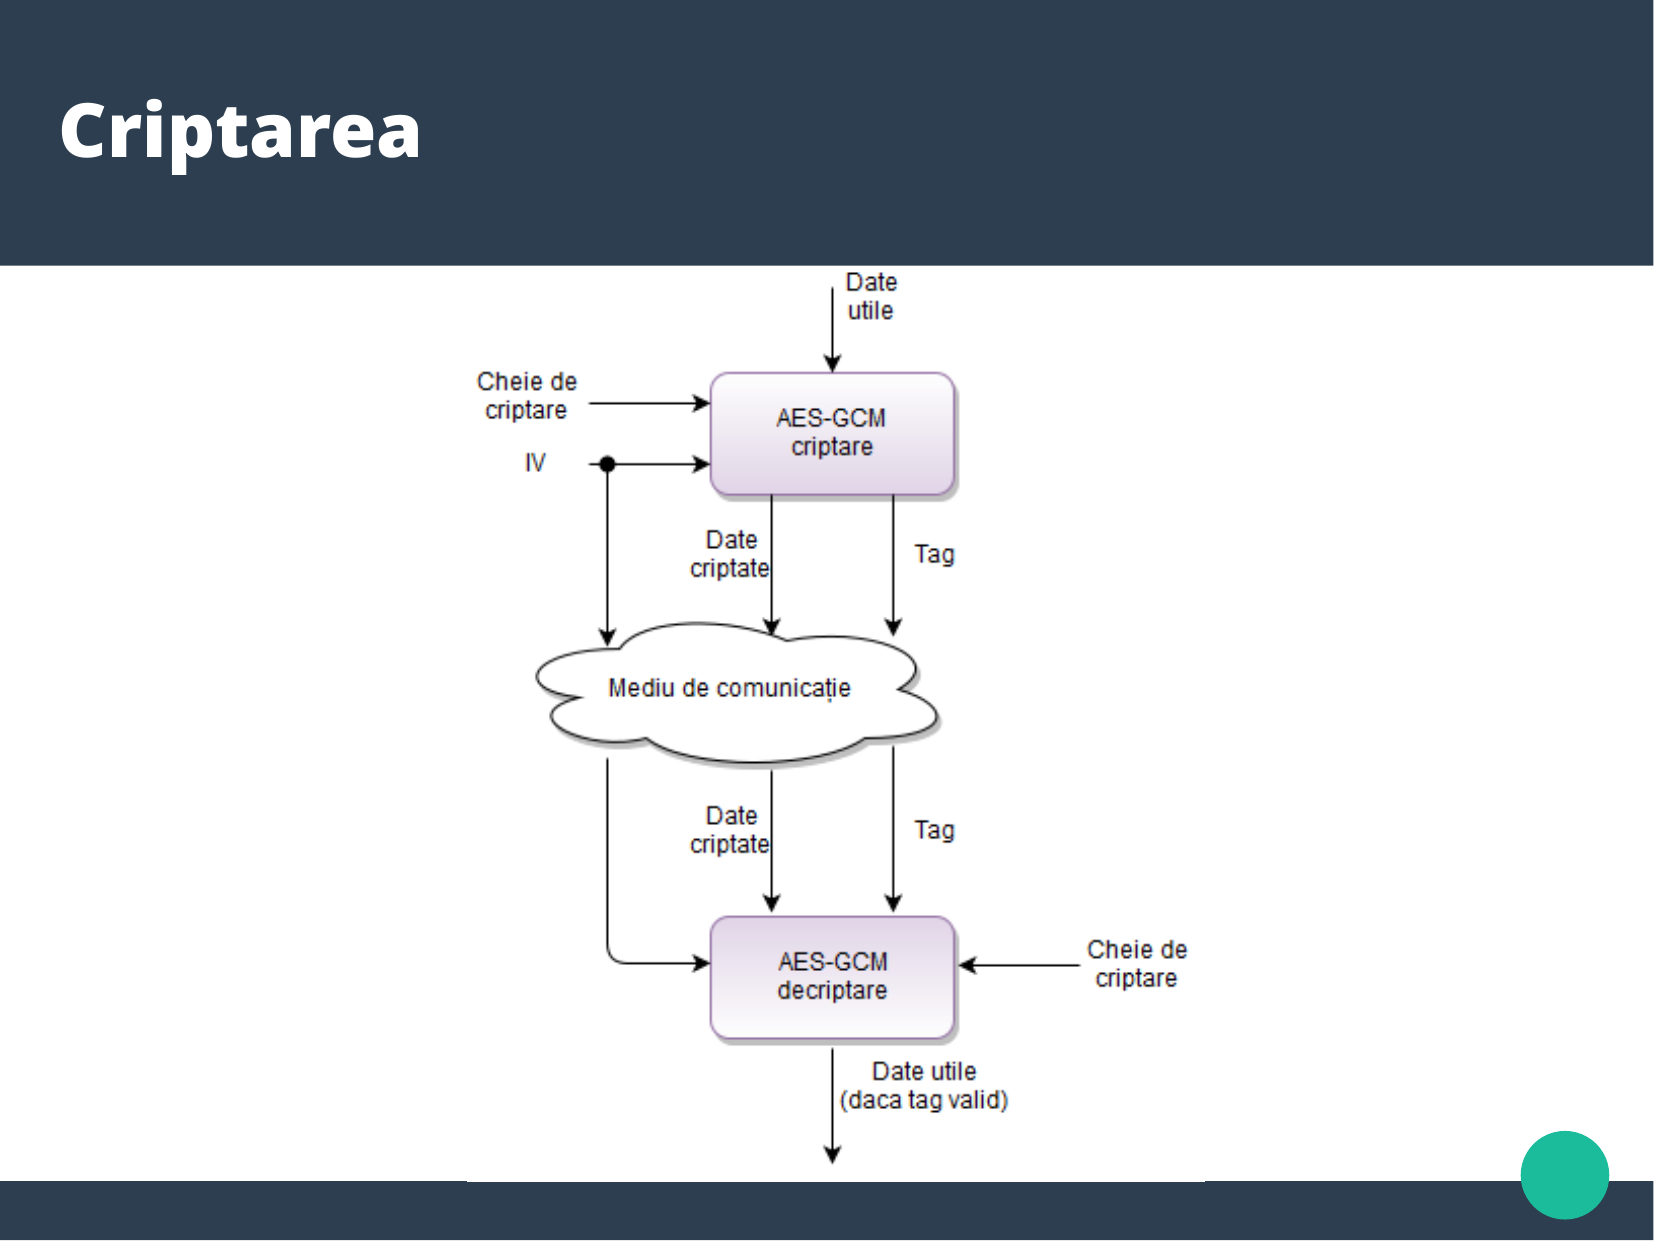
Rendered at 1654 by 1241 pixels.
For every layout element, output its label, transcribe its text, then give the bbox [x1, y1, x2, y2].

title Criptarea [59, 49, 1595, 207]
picture [467, 271, 1205, 1182]
